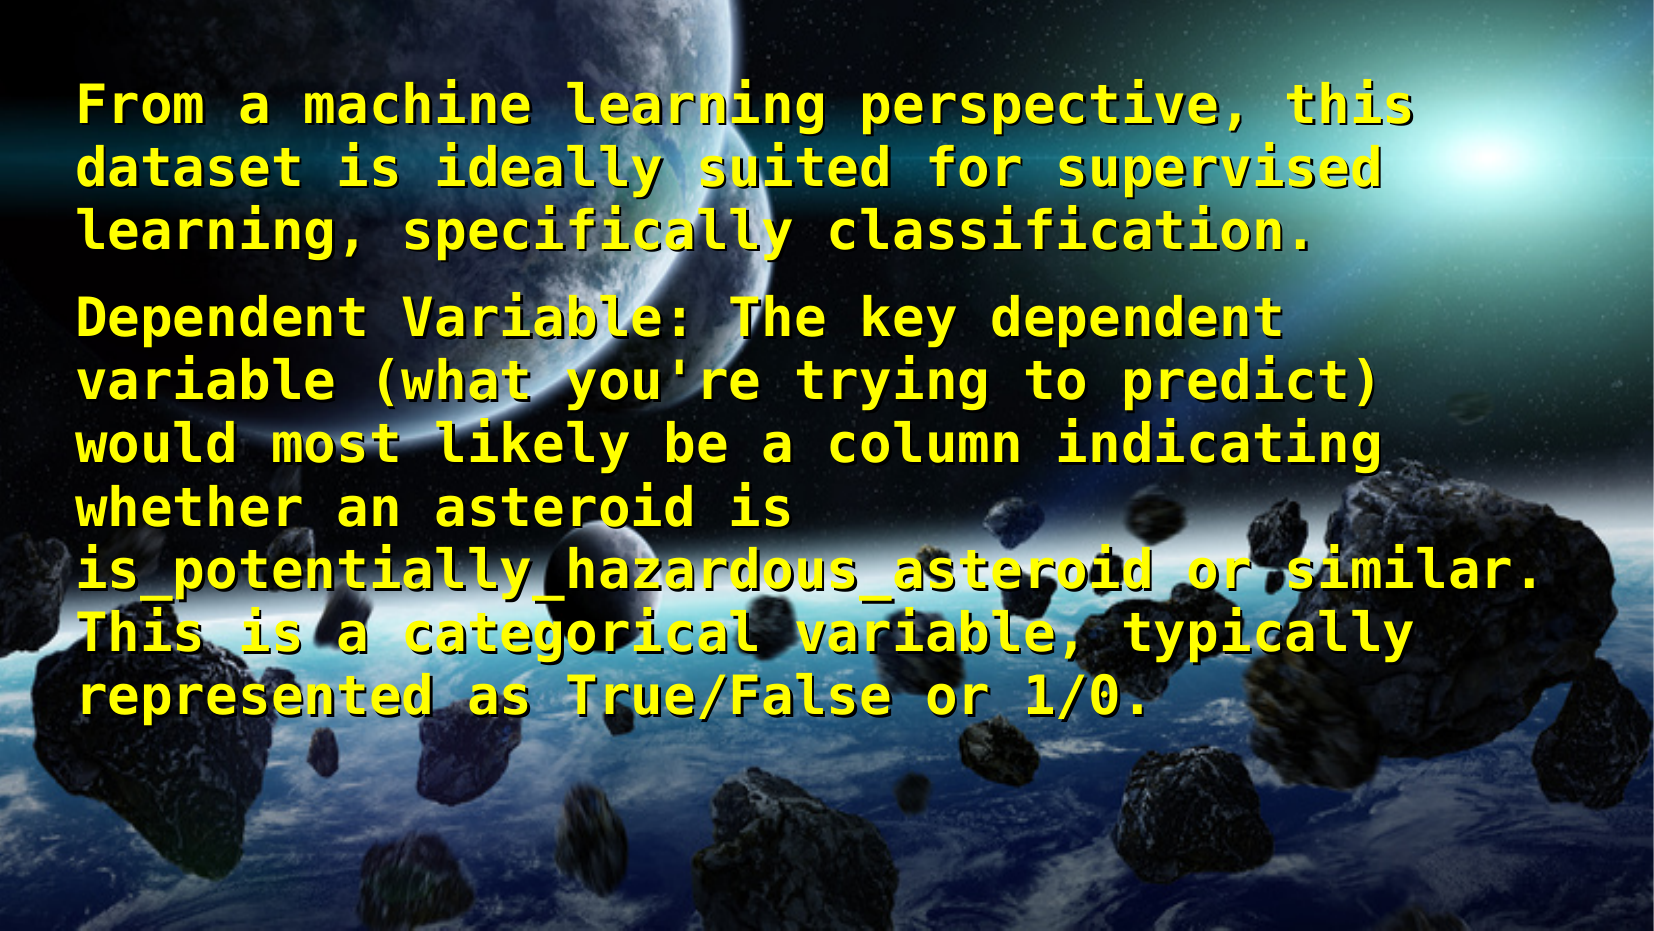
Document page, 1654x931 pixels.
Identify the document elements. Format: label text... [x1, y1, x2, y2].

subtitle From a machine learning perspective, this dataset is ideally suited for supervised learning, specifically classification. Dependent Variable: The key dependent variable (what you're trying to predict) would most likely be a column indicating whether an asteroid is is_potentially_hazardous_asteroid or similar. This is a categorical variable, typically represented as True/False or 1/0. [75, 72, 1564, 904]
picture [0, 0, 1654, 931]
